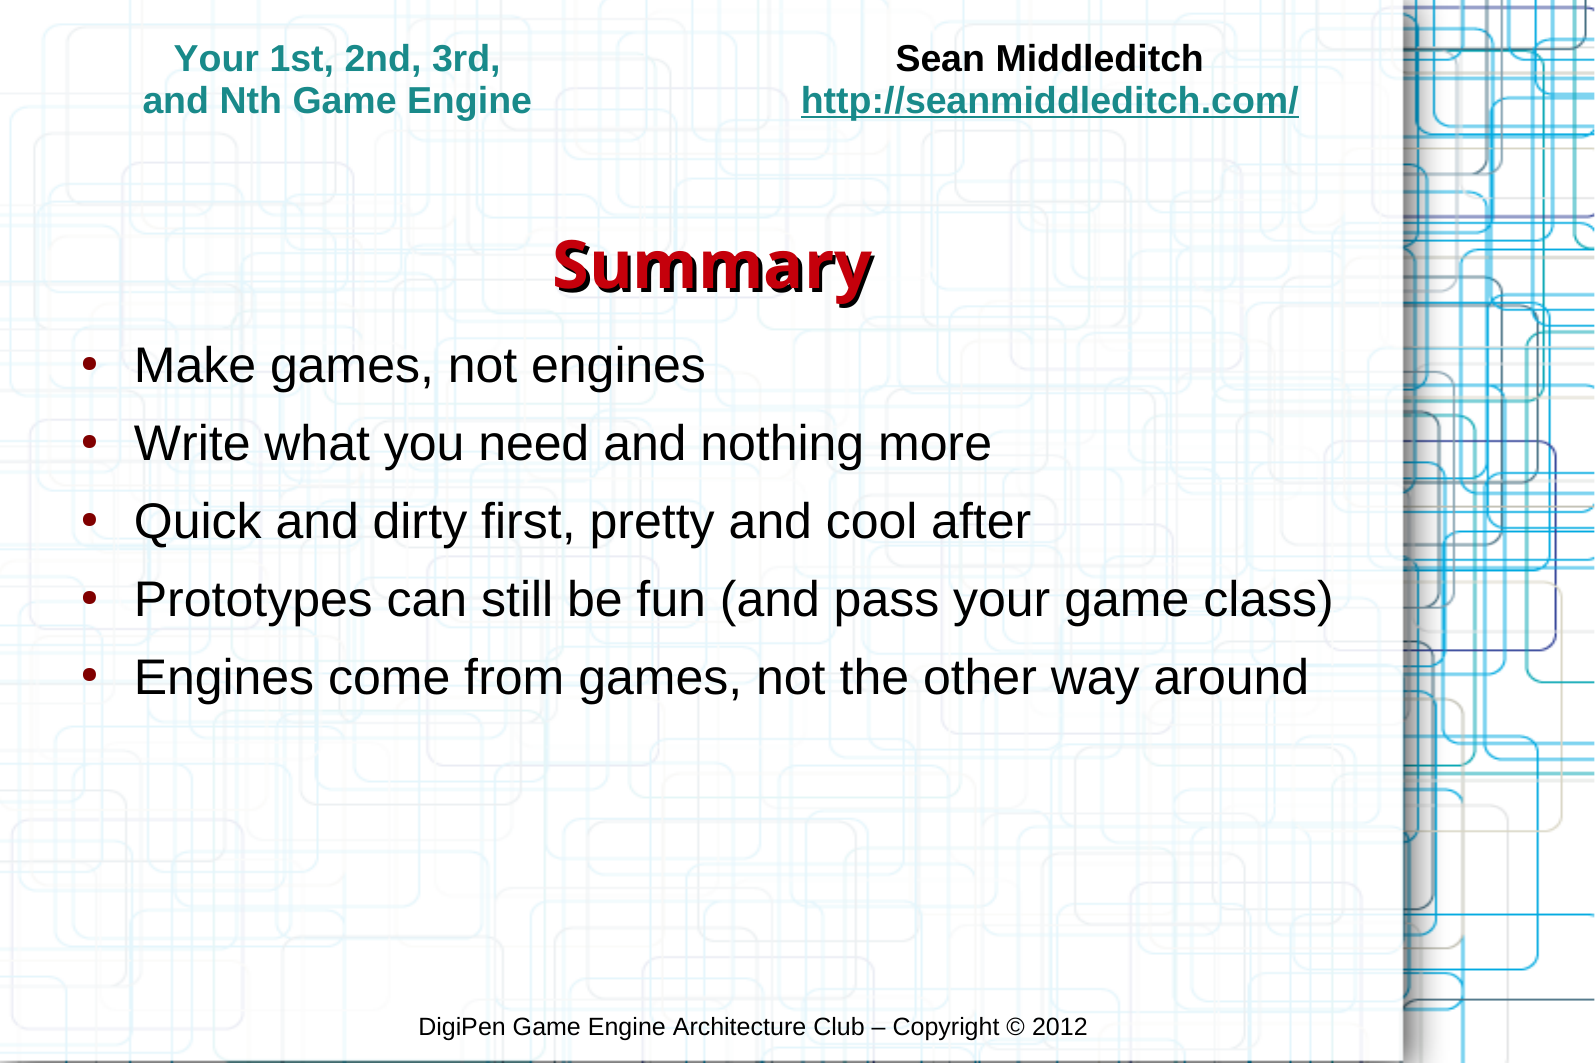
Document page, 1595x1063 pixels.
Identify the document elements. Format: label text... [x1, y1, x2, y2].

list Sean Middleditch http://seanmiddleditch.com/ [787, 37, 1313, 151]
picture [0, 0, 1595, 1063]
title Summary [75, 225, 1351, 301]
list Make games, not engines Write what you need and nothing more Quick and dirty first, pretty and cool after Prototypes can still be fun (and pass your game class) Engines come from games, not the other way around [63, 337, 1351, 976]
list DigiPen Game Engine Architecture Club – Copyright © 2012 [75, 1012, 1363, 1051]
list Your 1st, 2nd, 3rd, and Nth Game Engine [75, 37, 601, 151]
